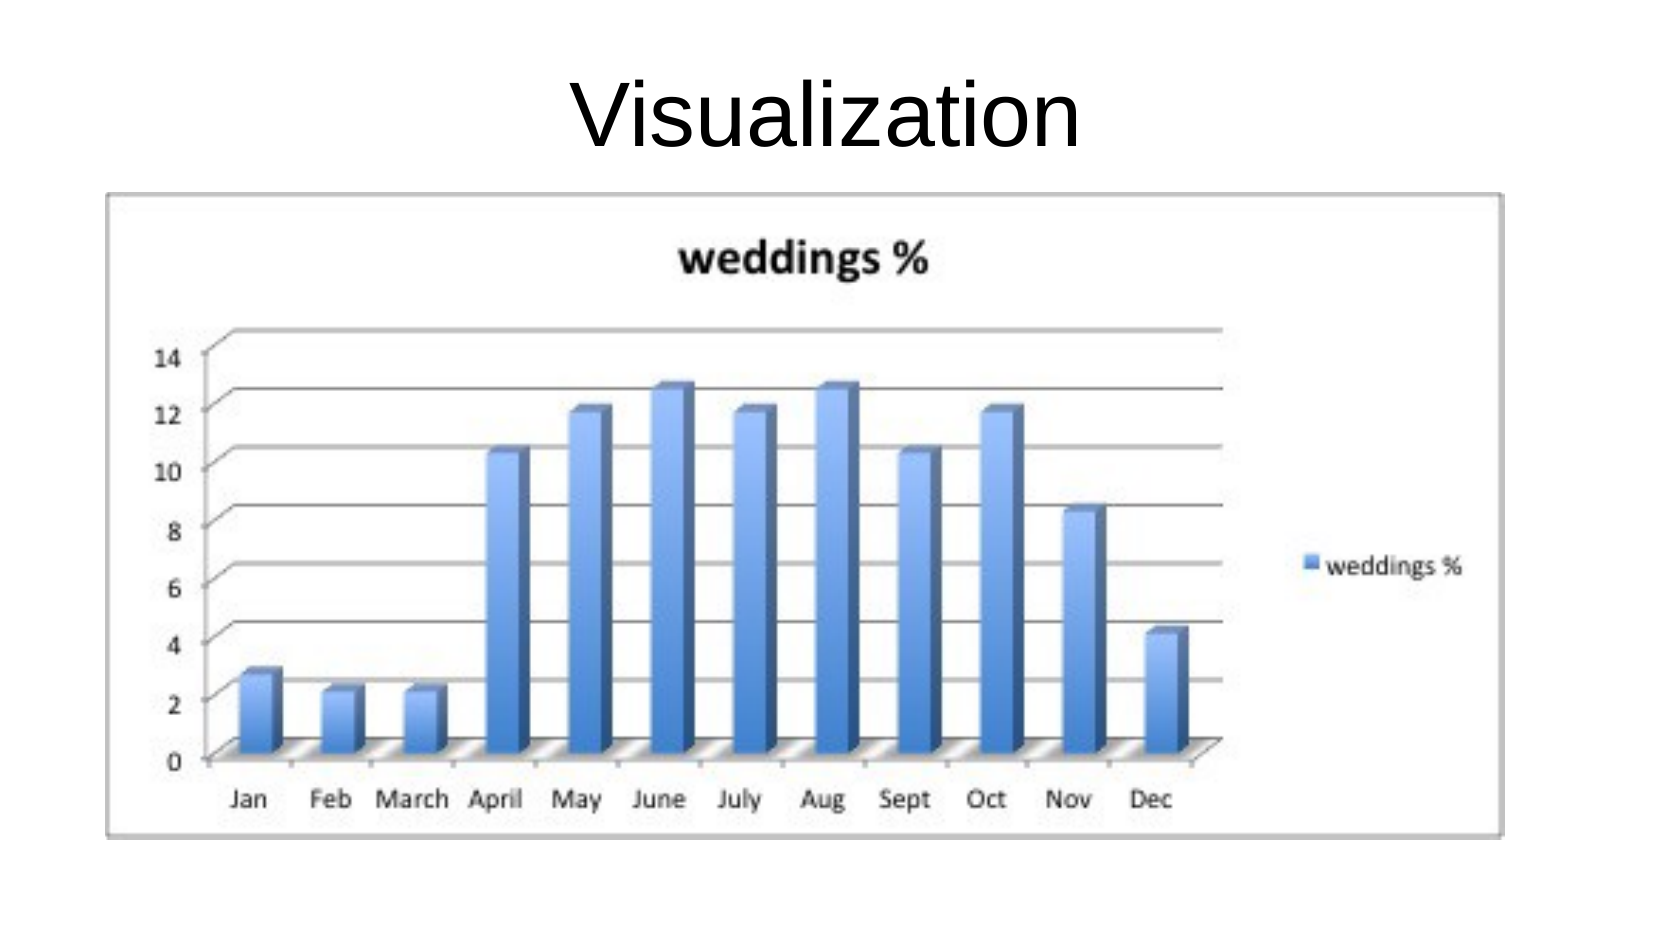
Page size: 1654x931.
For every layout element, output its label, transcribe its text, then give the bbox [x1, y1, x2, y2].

picture [105, 192, 1505, 841]
title Visualization [82, 37, 1571, 193]
